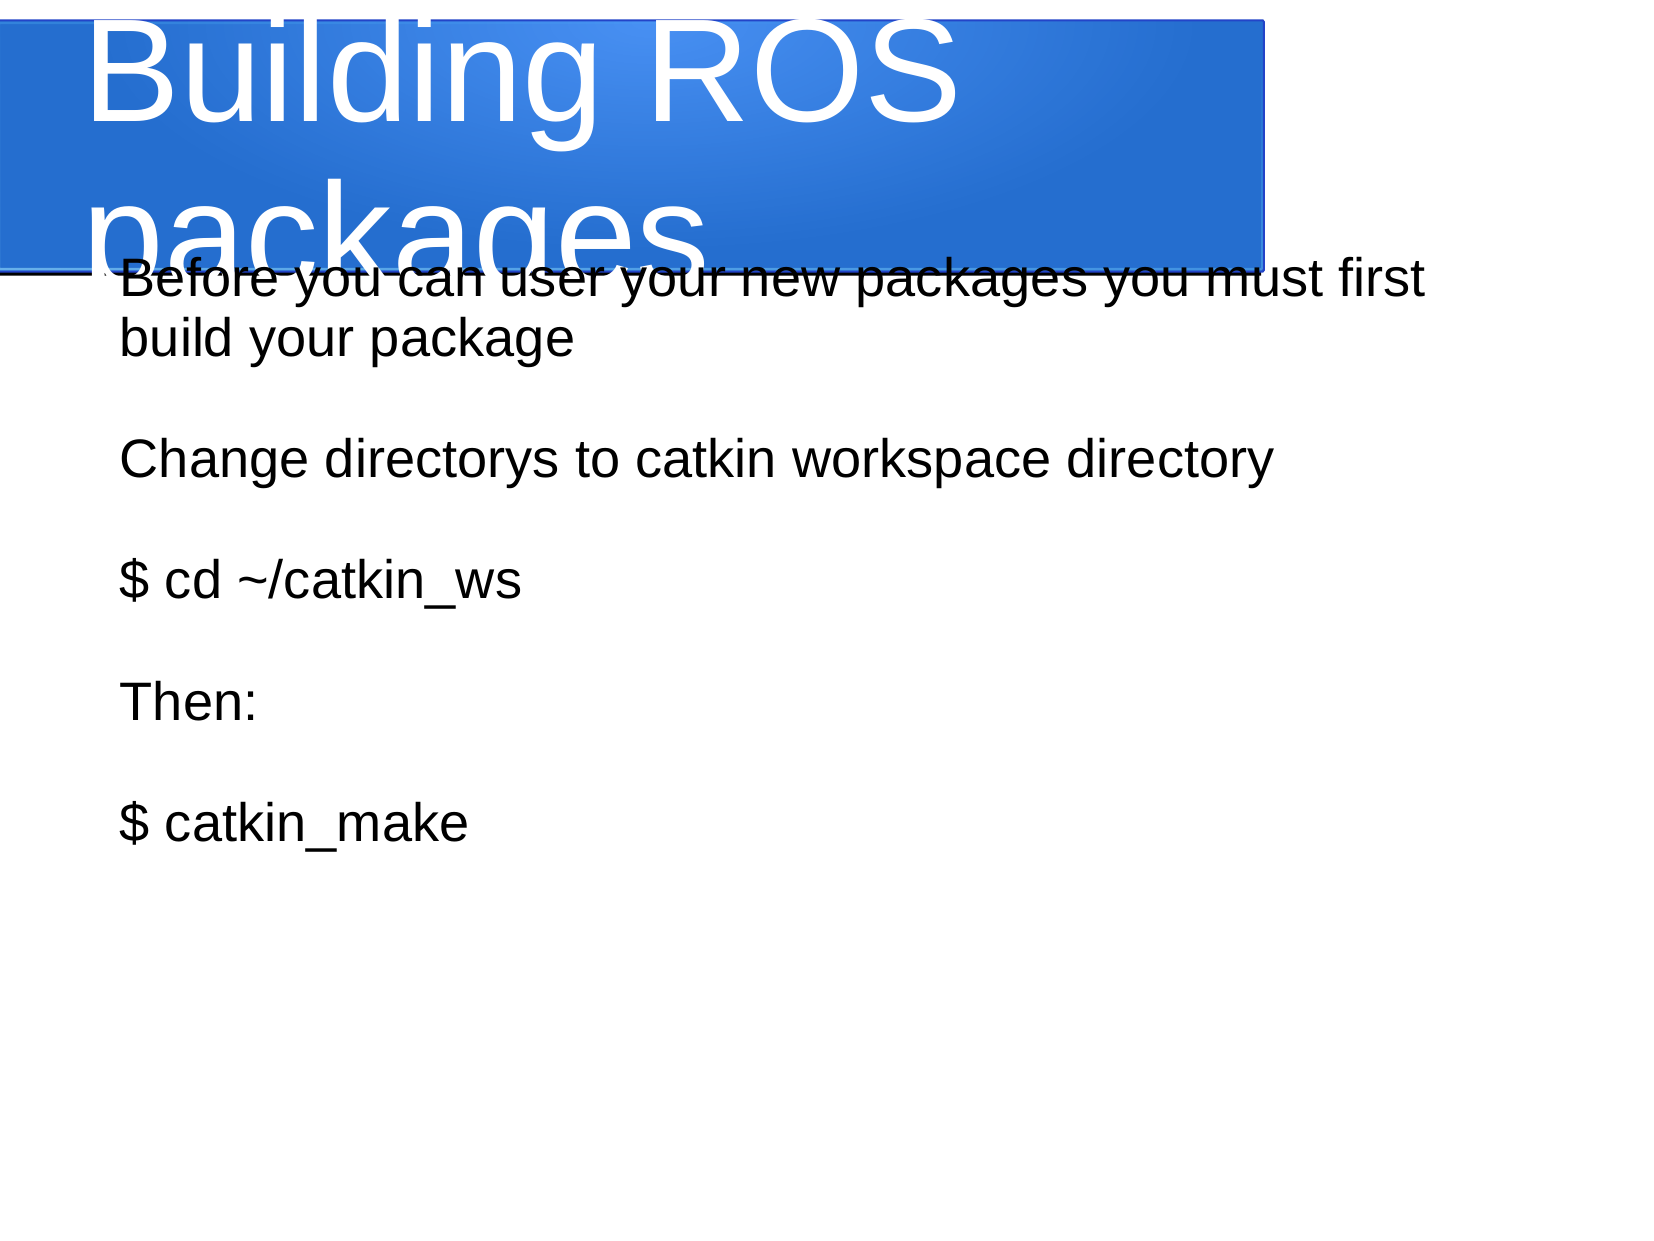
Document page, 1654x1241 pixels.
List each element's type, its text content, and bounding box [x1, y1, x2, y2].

title Building ROS packages [82, 0, 1250, 317]
text_box Before you can user your new packages you must first build your package Change directorys to catkin workspace directory $ cd ~/catkin_ws Then: $ catkin_make [105, 240, 1486, 982]
